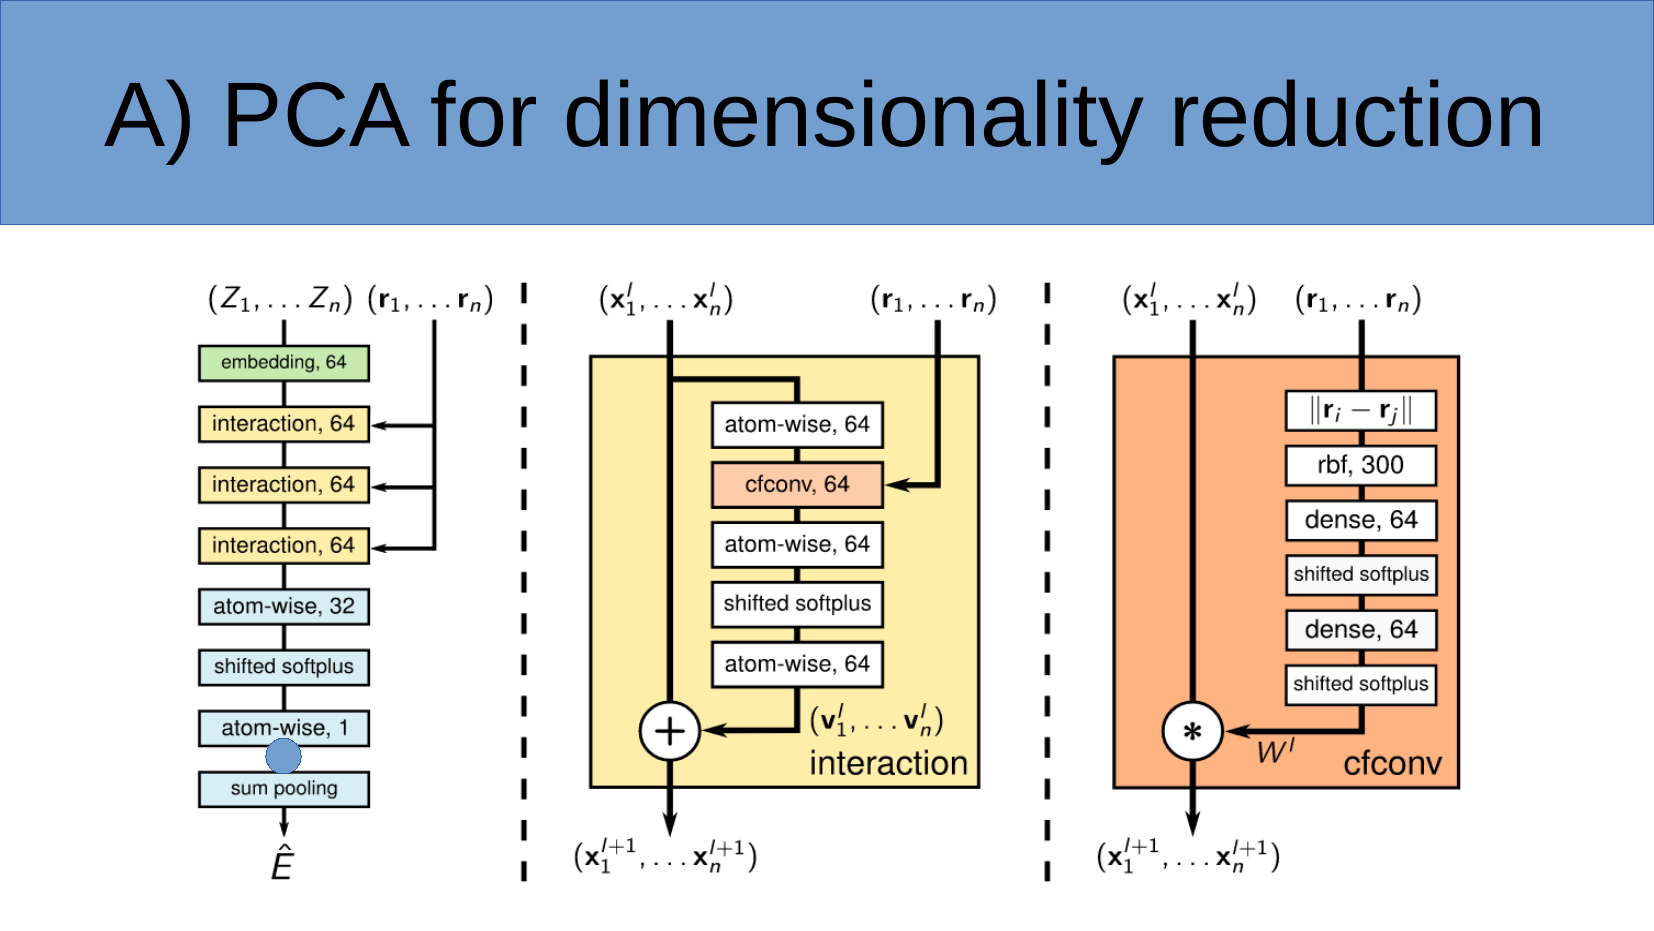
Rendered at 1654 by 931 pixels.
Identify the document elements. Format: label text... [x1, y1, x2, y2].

text_box [265, 738, 302, 774]
text_box [0, 0, 1654, 225]
picture [177, 242, 1536, 909]
title A) PCA for dimensionality reduction [82, 37, 1571, 193]
